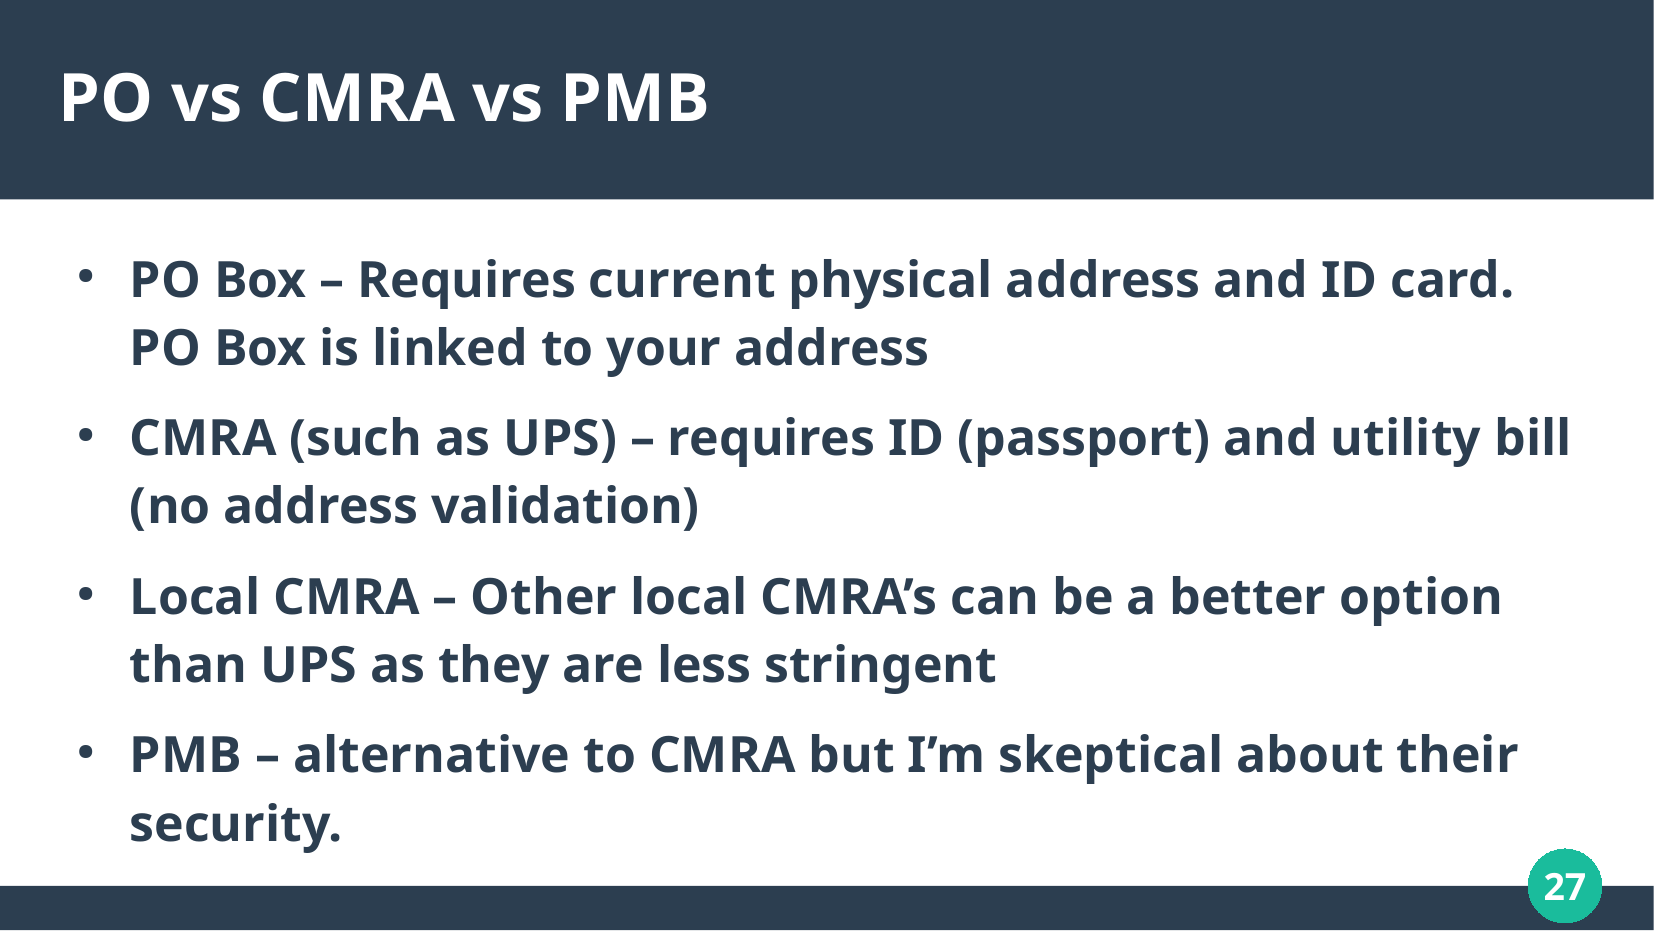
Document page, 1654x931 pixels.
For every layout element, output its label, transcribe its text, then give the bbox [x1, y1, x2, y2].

list PO Box – Requires current physical address and ID card. PO Box is linked to your address CMRA (such as UPS) – requires ID (passport) and utility bill (no address validation) Local CMRA – Other local CMRA’s can be a better option than UPS as they are less stringent PMB – alternative to CMRA but I’m skeptical about their security. [59, 243, 1595, 864]
title PO vs CMRA vs PMB [59, 37, 1595, 155]
